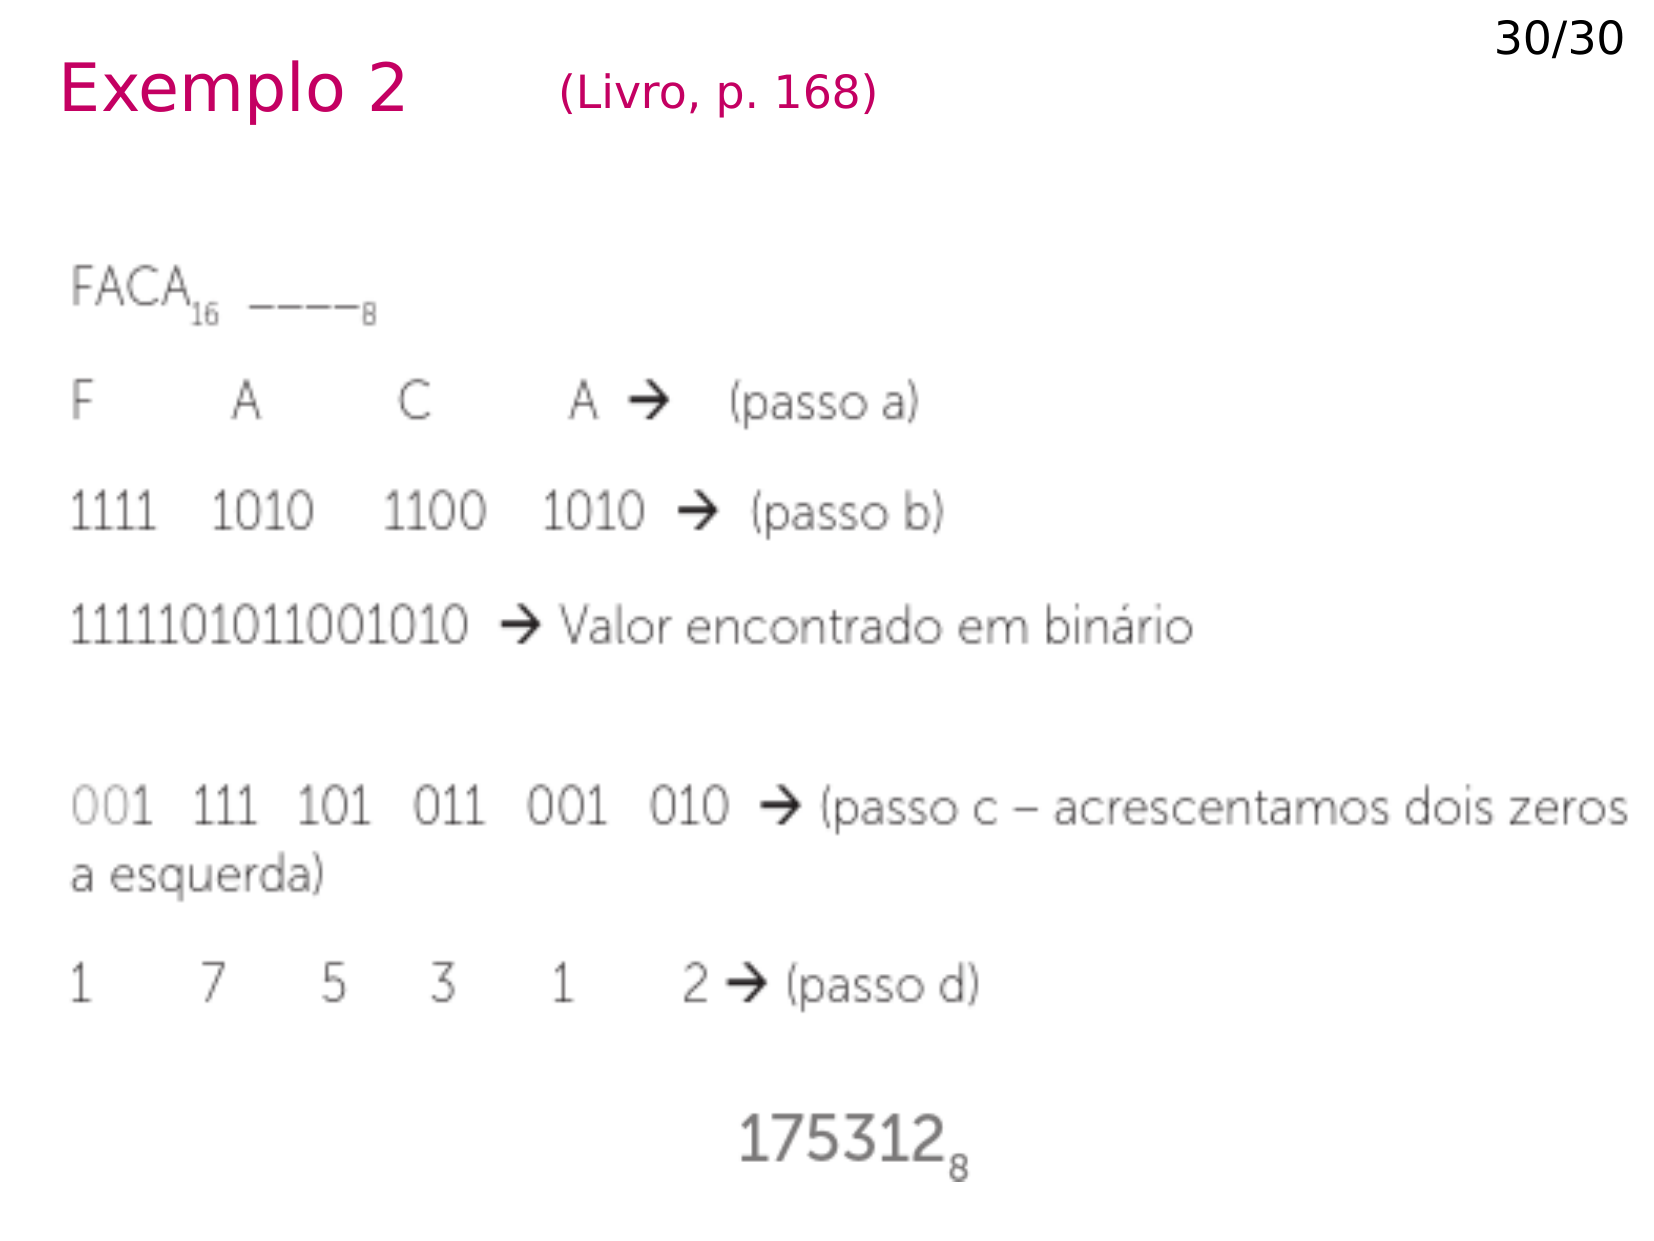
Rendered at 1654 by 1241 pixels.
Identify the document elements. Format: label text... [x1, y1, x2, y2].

title Exemplo 2 [59, 29, 1625, 148]
picture [68, 236, 1647, 1182]
text_box (Livro, p. 168) [543, 59, 944, 128]
